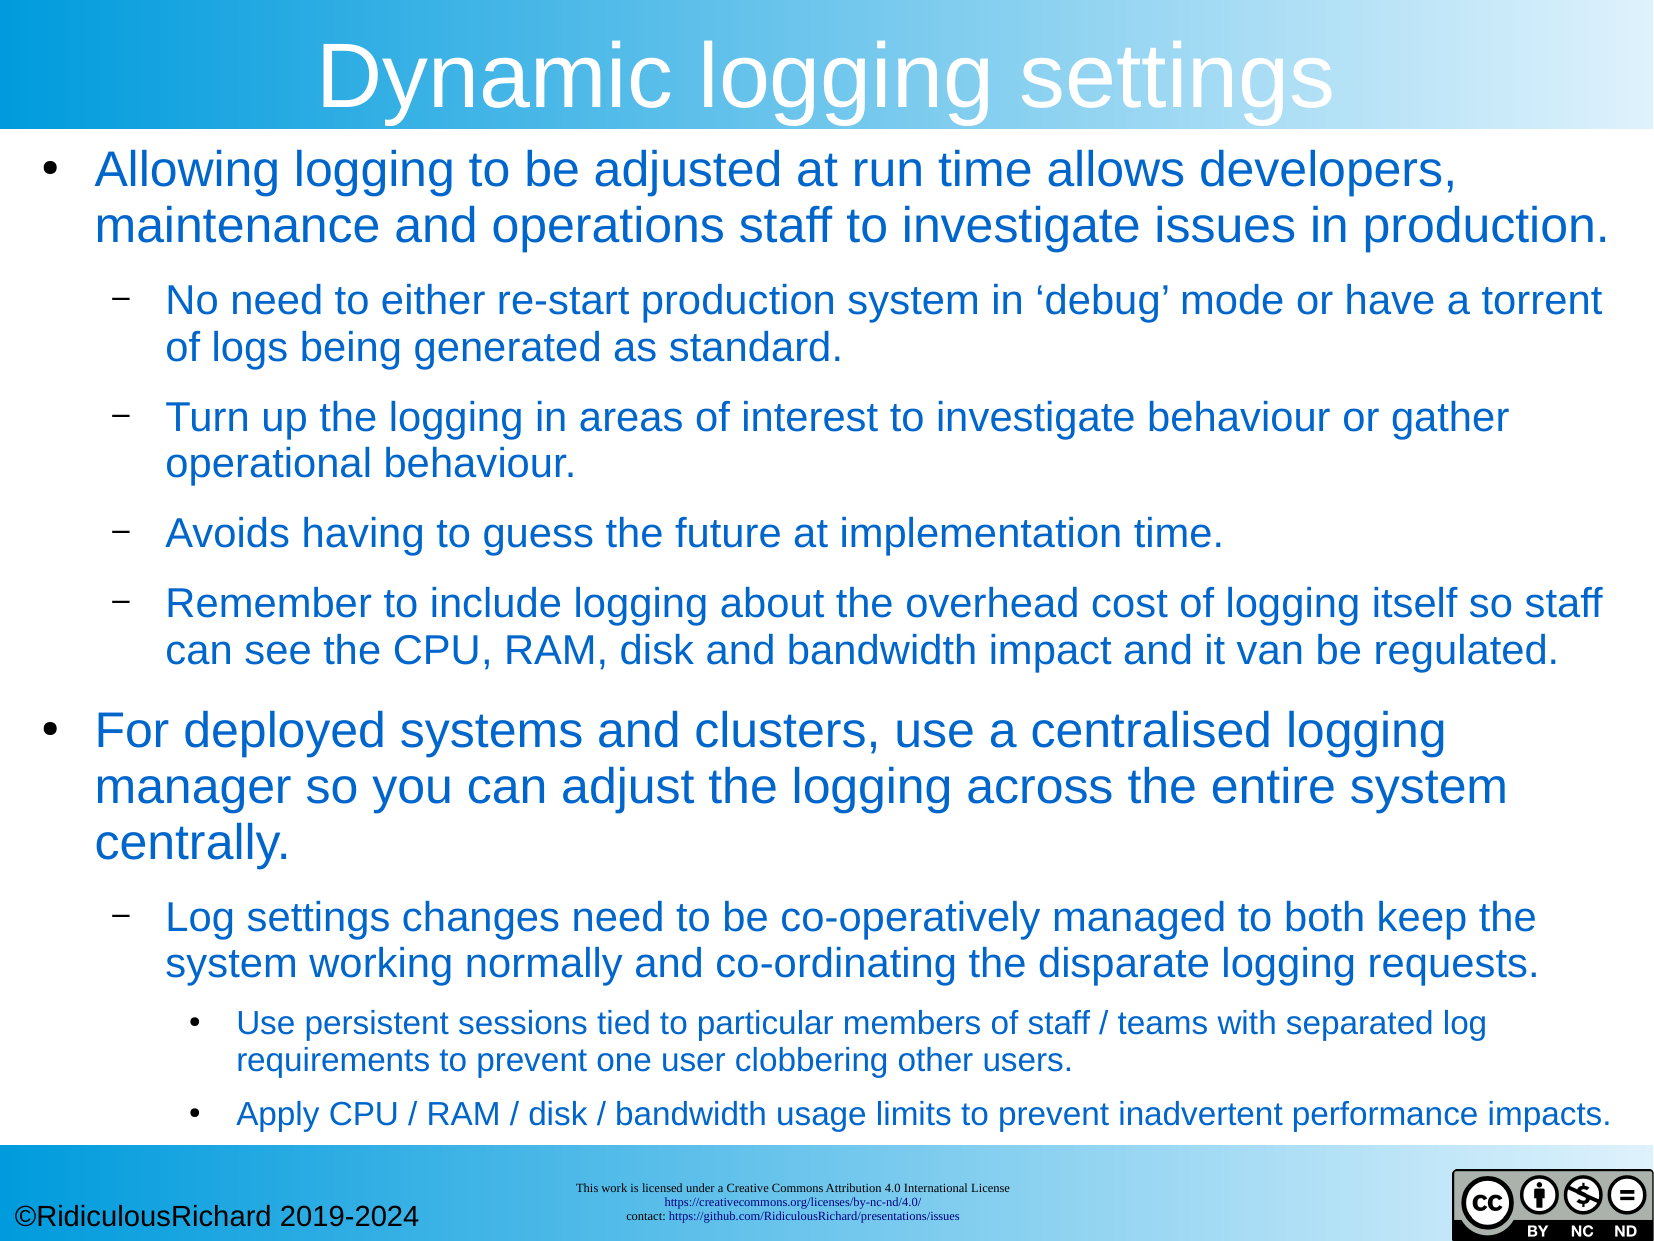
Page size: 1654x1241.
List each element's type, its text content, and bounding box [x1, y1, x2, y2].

title Dynamic logging settings [82, 23, 1571, 129]
picture [138, 1146, 142, 1241]
picture [1452, 1169, 1654, 1241]
list Allowing logging to be adjusted at run time allows developers, maintenance and operations staff to investigate issues in production. No need to either re-start production system in ‘debug’ mode or have a torrent of logs being generated as standard. Turn up the logging in areas of interest to investigate behaviour or gather operational behaviour. Avoids having to guess the future at implementation time. Remember to include logging about the overhead cost of logging itself so staff can see the CPU, RAM, disk and bandwidth impact and it van be regulated. For deployed systems and clusters, use a centralised logging manager so you can adjust the logging across the entire system centrally. Log settings changes need to be co-operatively managed to both keep the system working normally and co-ordinating the disparate logging requests. Use persistent sessions tied to particular members of staff / teams with separated log requirements to prevent one user clobbering other users. Apply CPU / RAM / disk / bandwidth usage limits to prevent inadvertent performance impacts. [23, 141, 1630, 1123]
